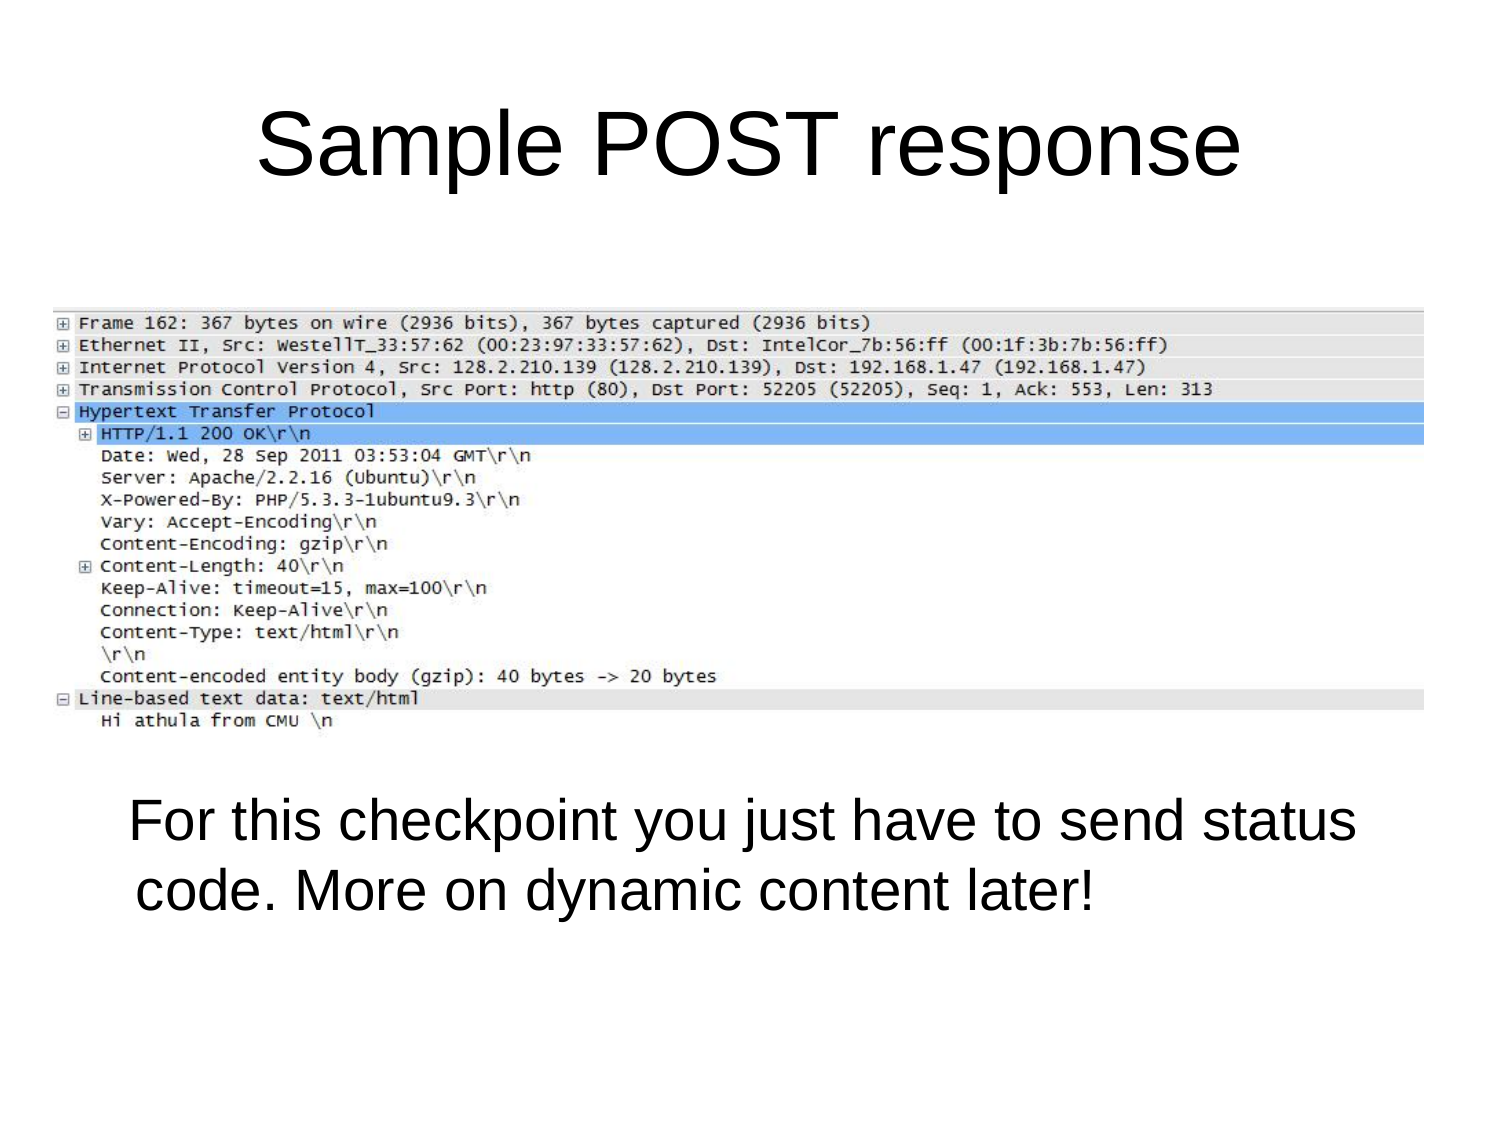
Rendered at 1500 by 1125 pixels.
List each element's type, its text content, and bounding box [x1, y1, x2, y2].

picture [53, 307, 1424, 757]
list For this checkpoint you just have to send status code. More on dynamic content later! [64, 774, 1426, 1005]
title Sample POST response [75, 45, 1426, 233]
